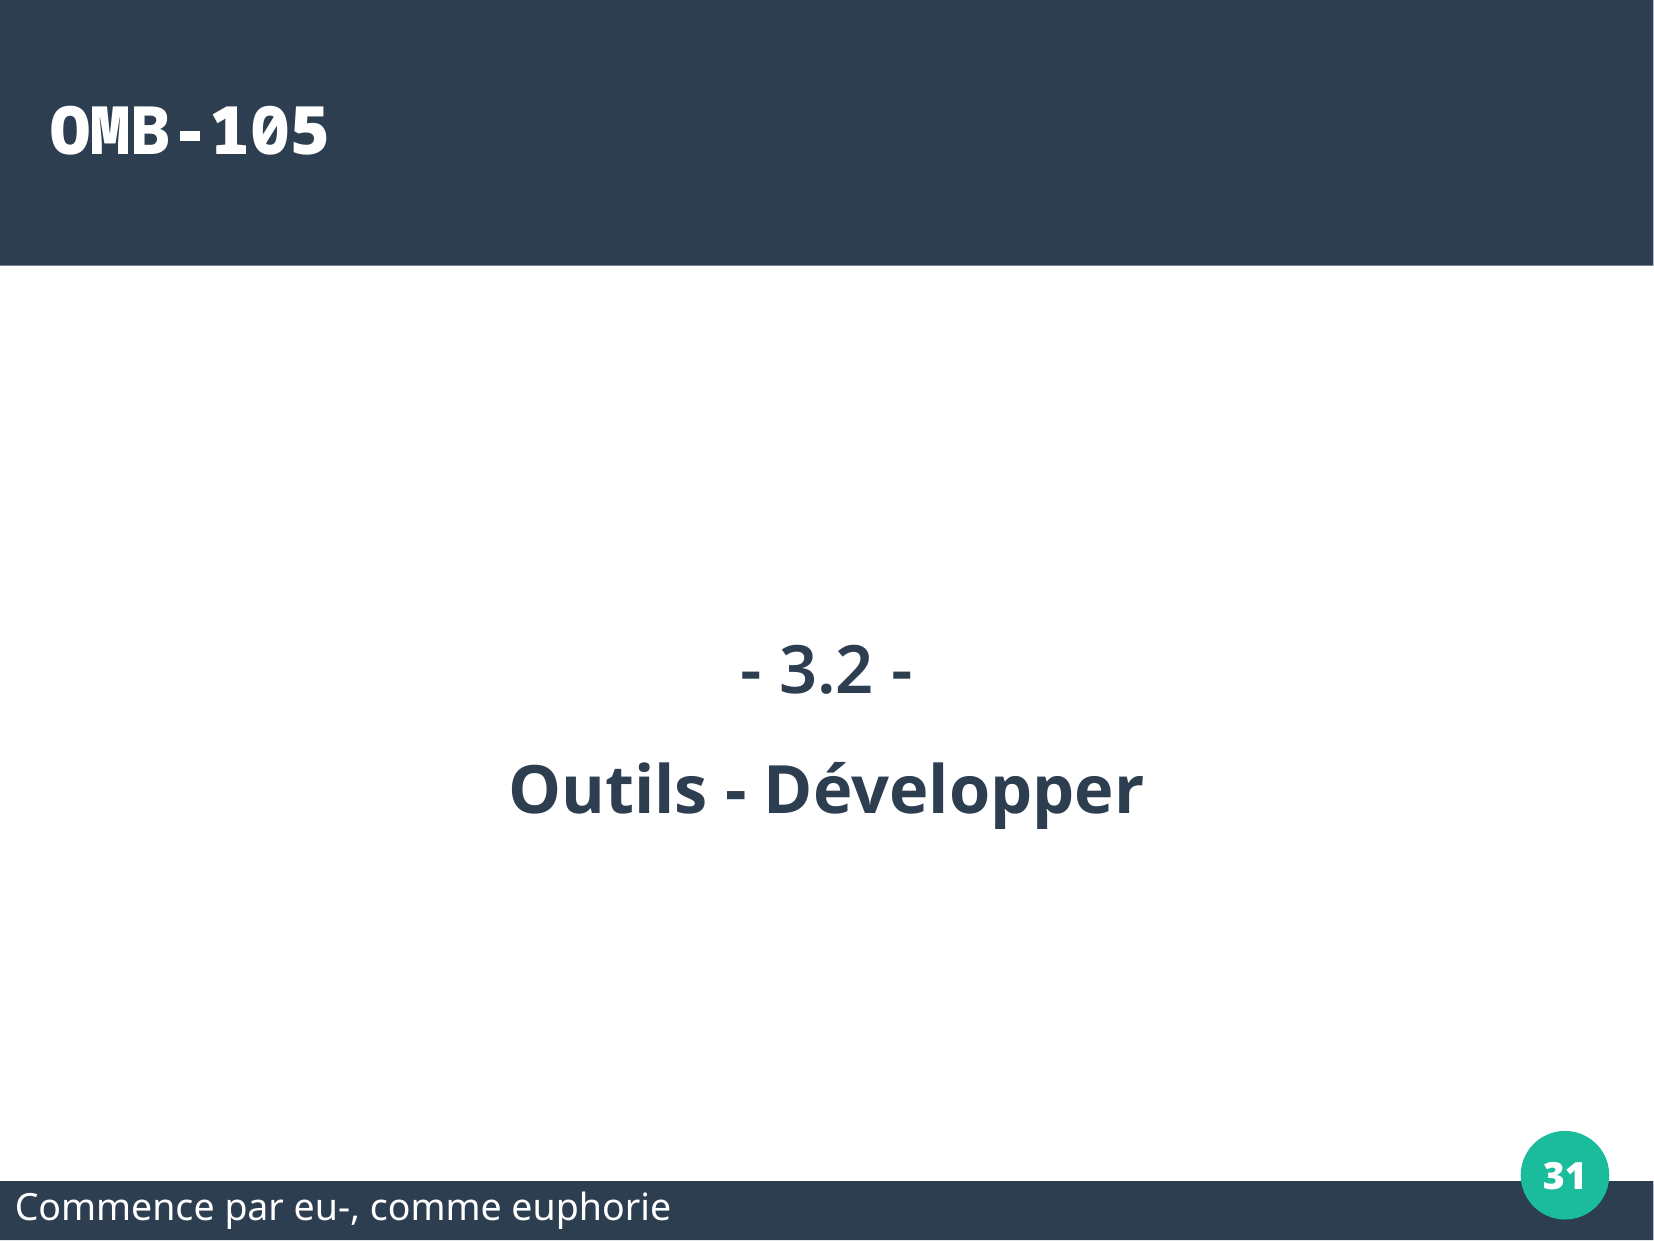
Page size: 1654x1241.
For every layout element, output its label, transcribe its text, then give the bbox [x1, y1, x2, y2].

list - 3.2 - Outils - Développer [0, 270, 1654, 1186]
text_box Commence par eu-, comme euphorie [0, 1173, 1501, 1241]
title OMB-105 [50, 49, 1586, 208]
